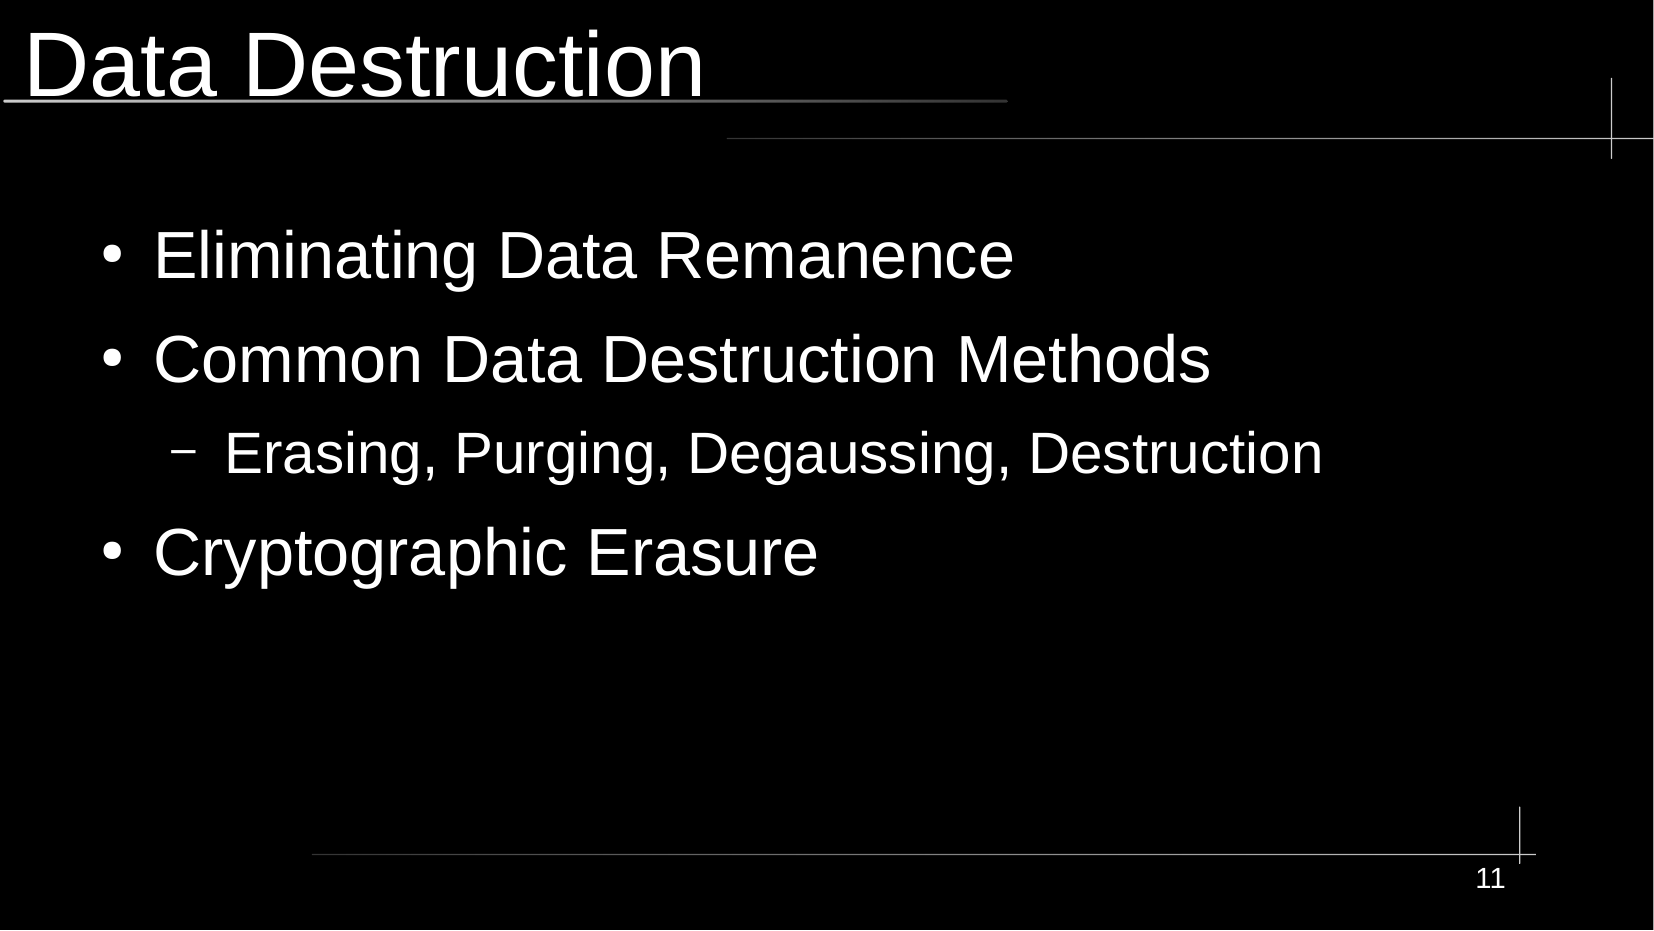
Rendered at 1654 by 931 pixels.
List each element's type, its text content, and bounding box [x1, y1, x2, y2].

list Eliminating Data Remanence Common Data Destruction Methods Erasing, Purging, Degaussing, Destruction Cryptographic Erasure [82, 217, 1571, 851]
title Data Destruction [23, 11, 1589, 119]
